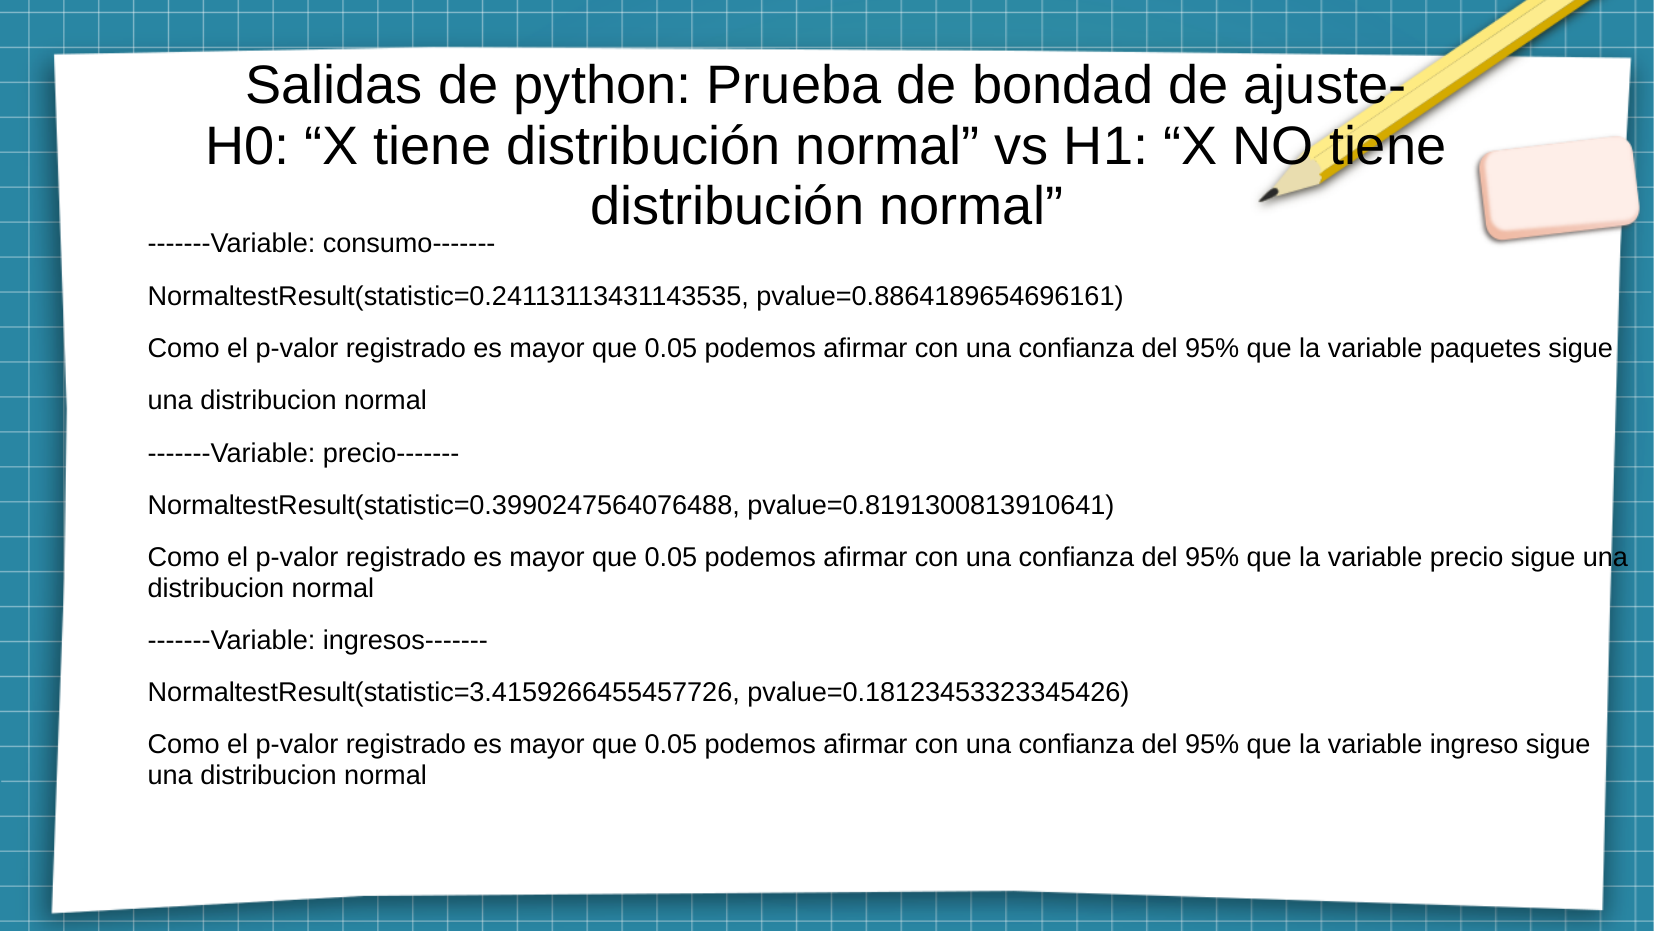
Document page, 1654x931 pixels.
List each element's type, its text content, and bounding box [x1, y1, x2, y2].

list -------Variable: consumo------- NormaltestResult(statistic=0.24113113431143535, pvalue=0.8864189654696161) Como el p-valor registrado es mayor que 0.05 podemos afirmar con una confianza del 95% que la variable paquetes sigue una distribucion normal -------Variable: precio------- NormaltestResult(statistic=0.3990247564076488, pvalue=0.8191300813910641) Como el p-valor registrado es mayor que 0.05 podemos afirmar con una confianza del 95% que la variable precio sigue una distribucion normal -------Variable: ingresos------- NormaltestResult(statistic=3.4159266455457726, pvalue=0.18123453323345426) Como el p-valor registrado es mayor que 0.05 podemos afirmar con una confianza del 95% que la variable ingreso sigue una distribucion normal [147, 228, 1636, 827]
title Salidas de python: Prueba de bondad de ajuste- H0: “X tiene distribución normal” vs H1: “X NO tiene distribución normal” [82, 54, 1571, 237]
picture [0, 0, 1654, 931]
